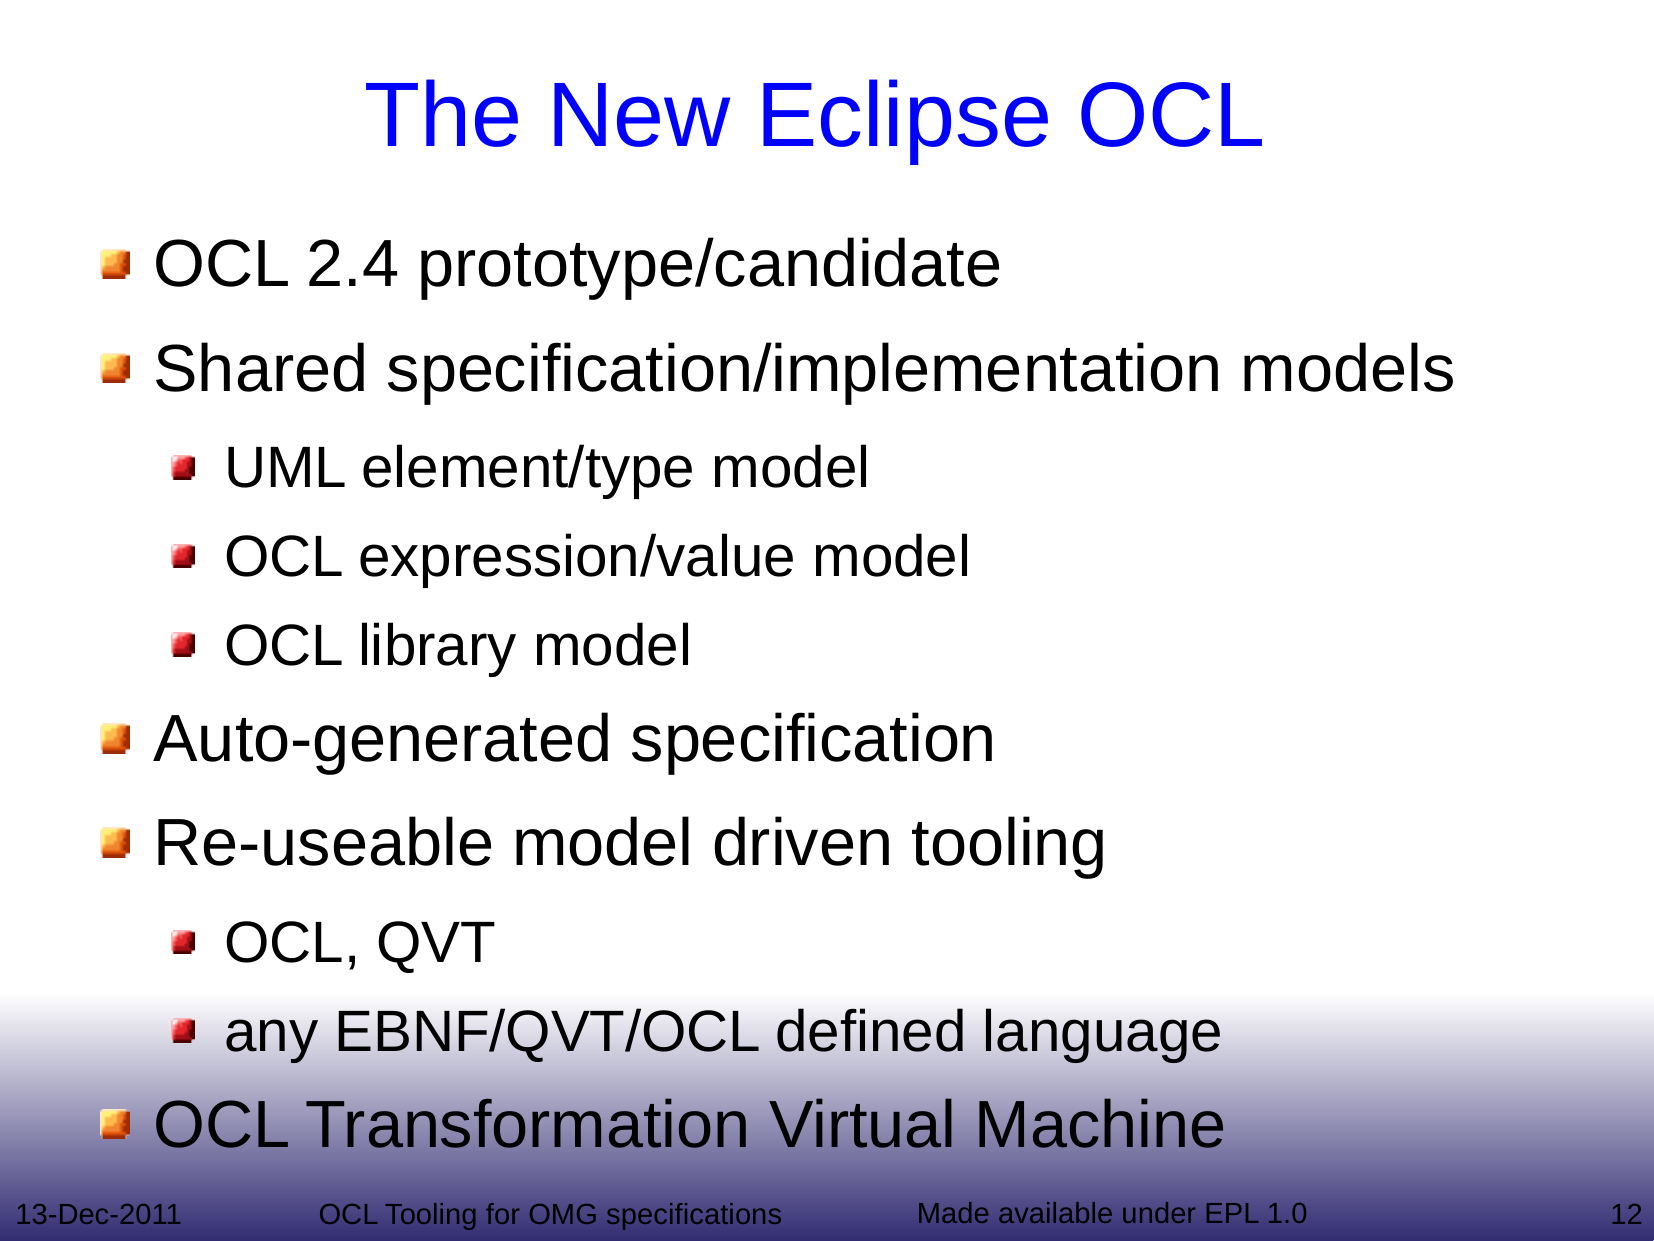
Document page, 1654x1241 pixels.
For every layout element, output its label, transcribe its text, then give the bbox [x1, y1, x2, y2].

title The New Eclipse OCL [82, 49, 1571, 181]
list OCL 2.4 prototype/candidate Shared specification/implementation models UML element/type model OCL expression/value model OCL library model Auto-generated specification Re-useable model driven tooling OCL, QVT any EBNF/QVT/OCL defined language OCL Transformation Virtual Machine [82, 226, 1571, 1215]
